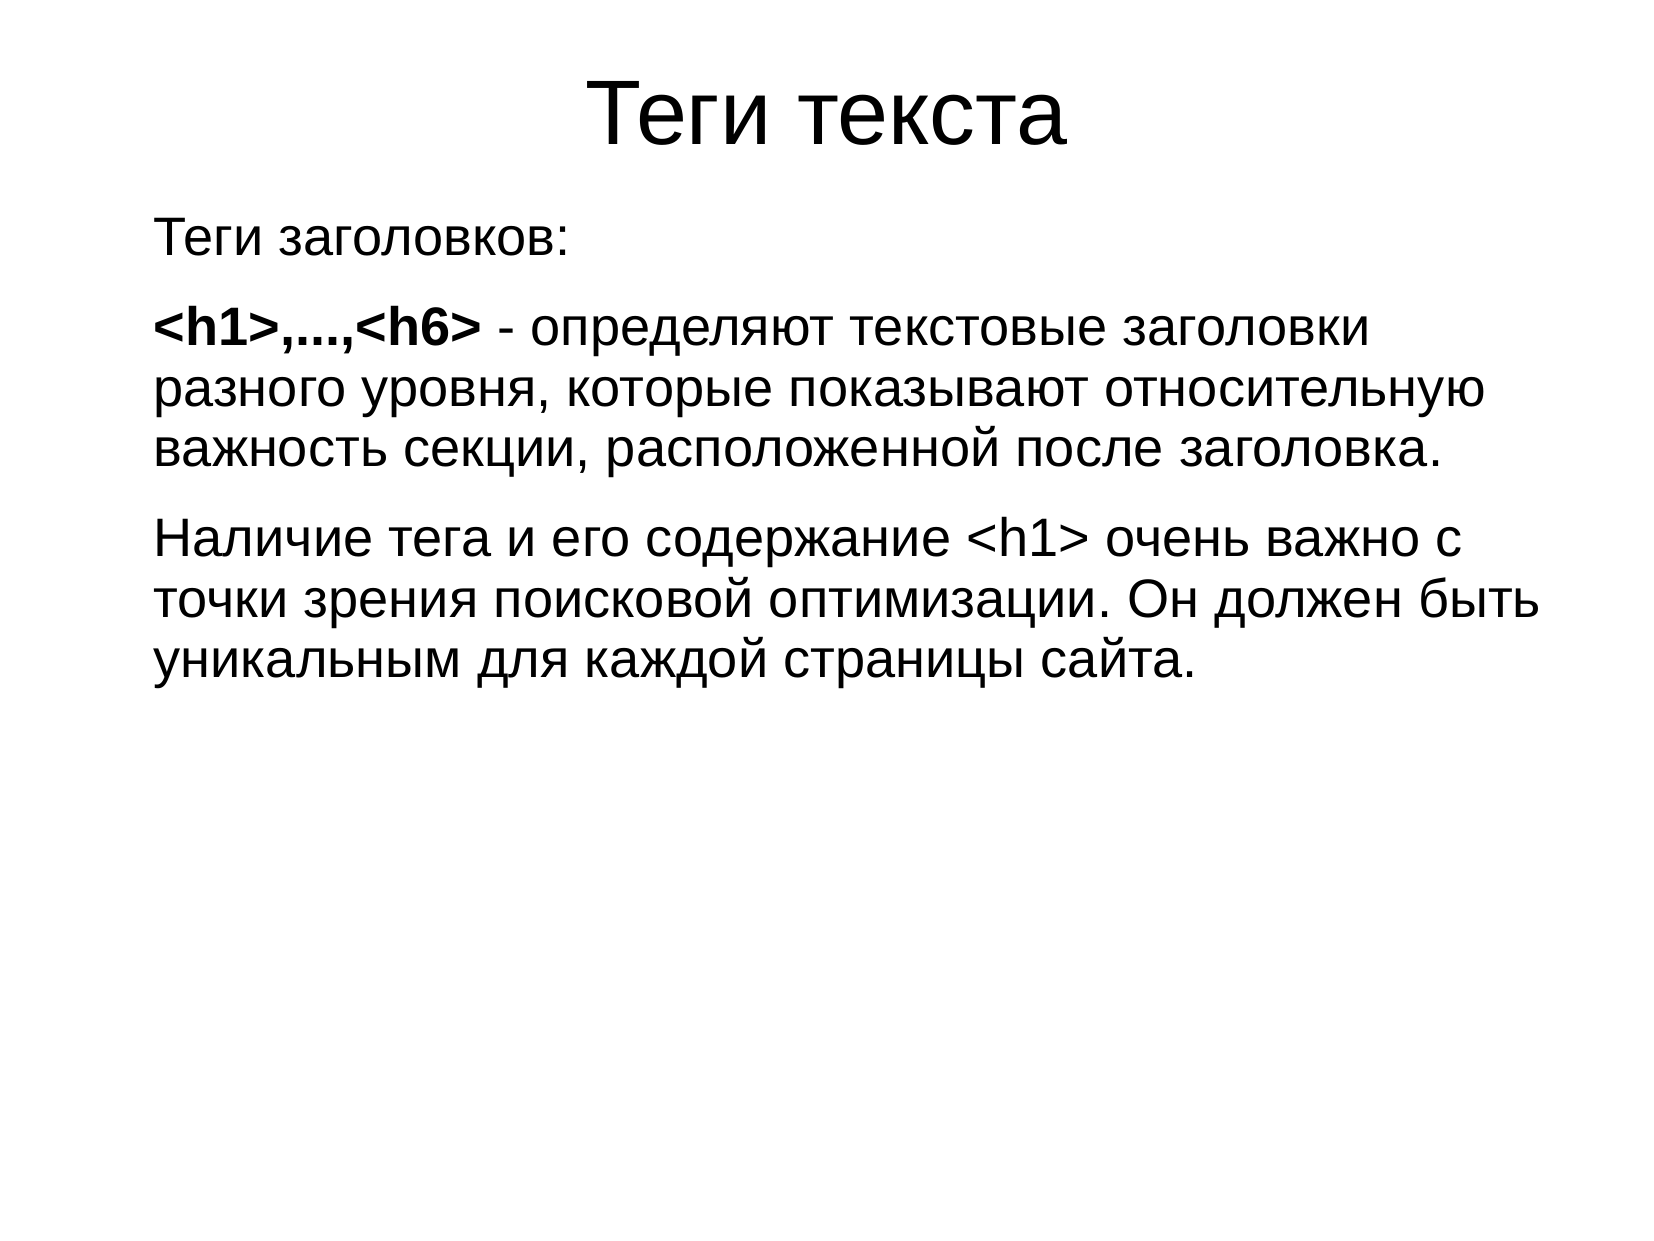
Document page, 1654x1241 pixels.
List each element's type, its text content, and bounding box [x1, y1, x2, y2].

list Теги заголовков: <h1>,...,<h6> - определяют текстовые заголовки разного уровня, которые показывают относительную важность секции, расположенной после заголовка. Наличие тега и его содержание <h1> очень важно с точки зрения поисковой оптимизации. Он должен быть уникальным для каждой страницы сайта. [82, 206, 1571, 1109]
title Теги текста [82, 49, 1571, 178]
